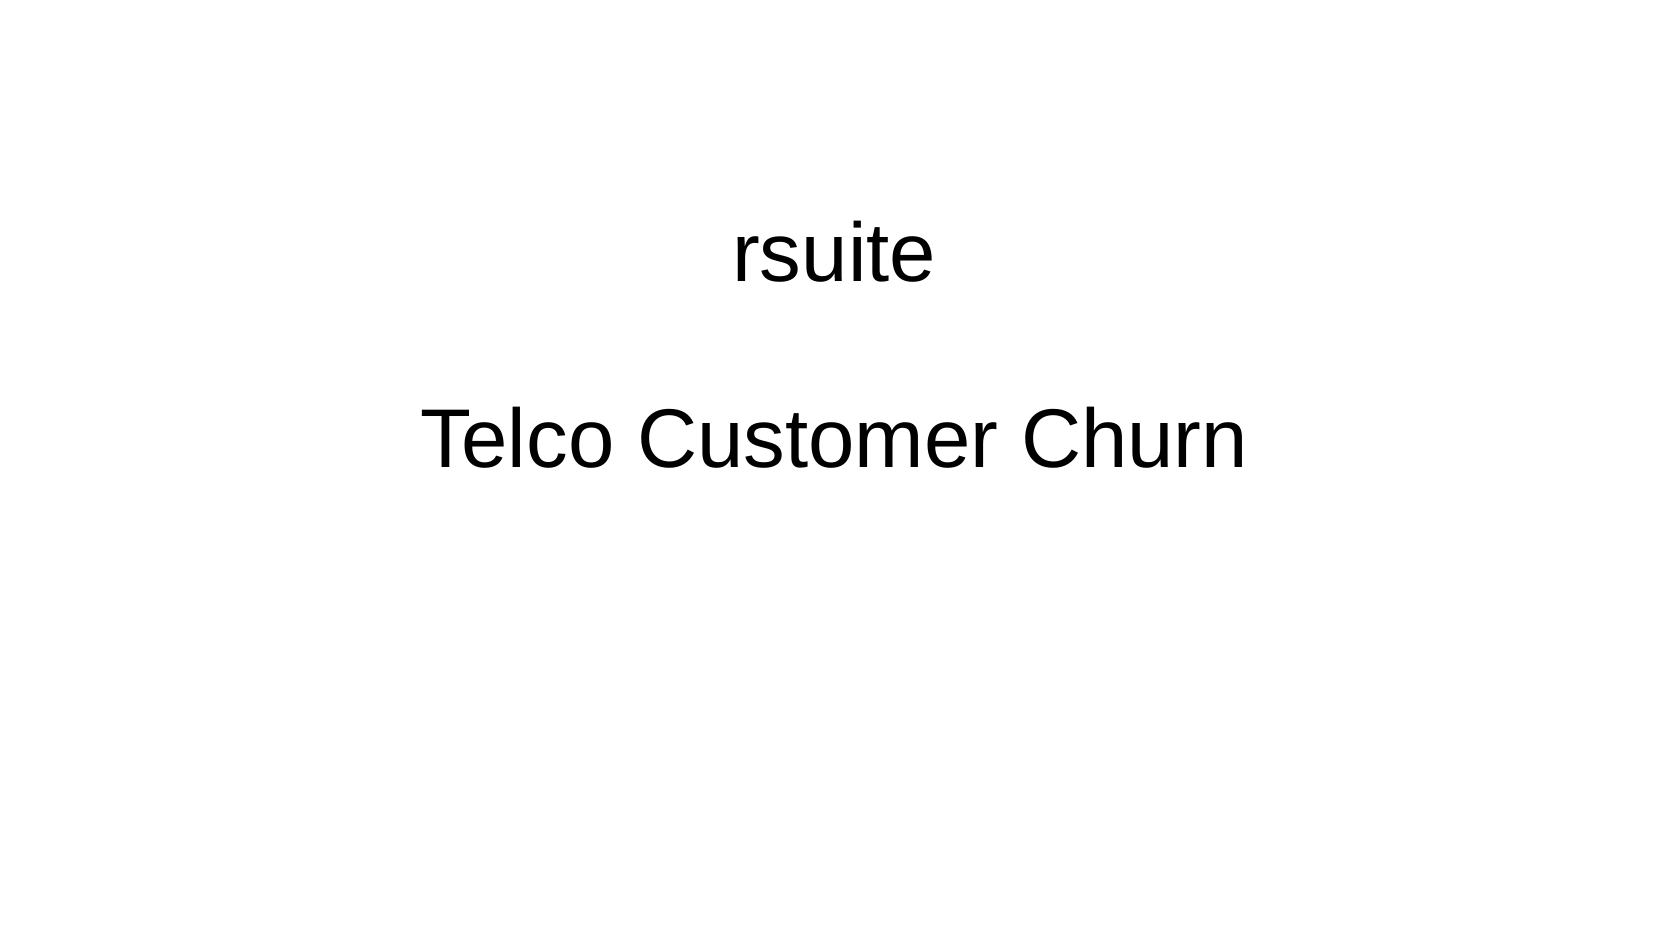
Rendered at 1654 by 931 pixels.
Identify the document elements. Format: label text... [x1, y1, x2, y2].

subtitle rsuite Telco Customer Churn [90, 60, 1579, 781]
